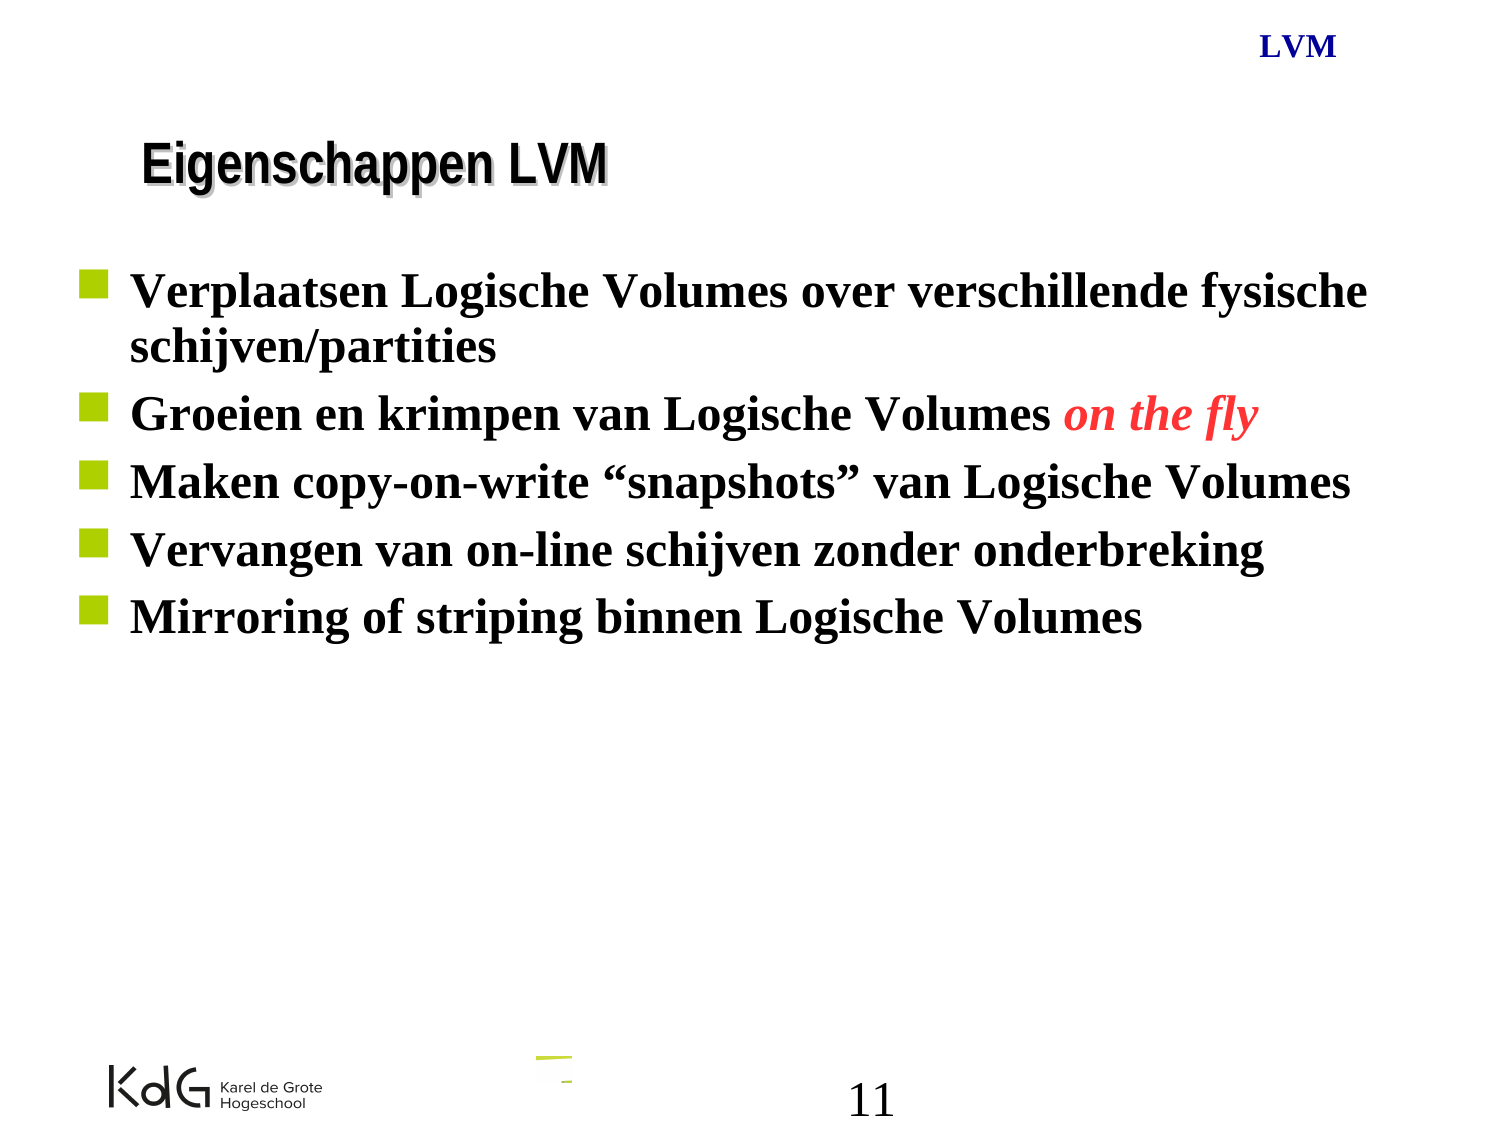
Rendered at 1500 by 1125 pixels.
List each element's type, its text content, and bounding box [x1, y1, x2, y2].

picture [536, 1056, 572, 1083]
picture [109, 1065, 322, 1111]
list Verplaatsen Logische Volumes over verschillende fysische schijven/partities Groeien en krimpen van Logische Volumes on the fly Maken copy-on-write “snapshots” van Logische Volumes Vervangen van on-line schijven zonder onderbreking Mirroring of striping binnen Logische Volumes [75, 263, 1425, 1006]
title Eigenschappen LVM [141, 72, 1447, 253]
